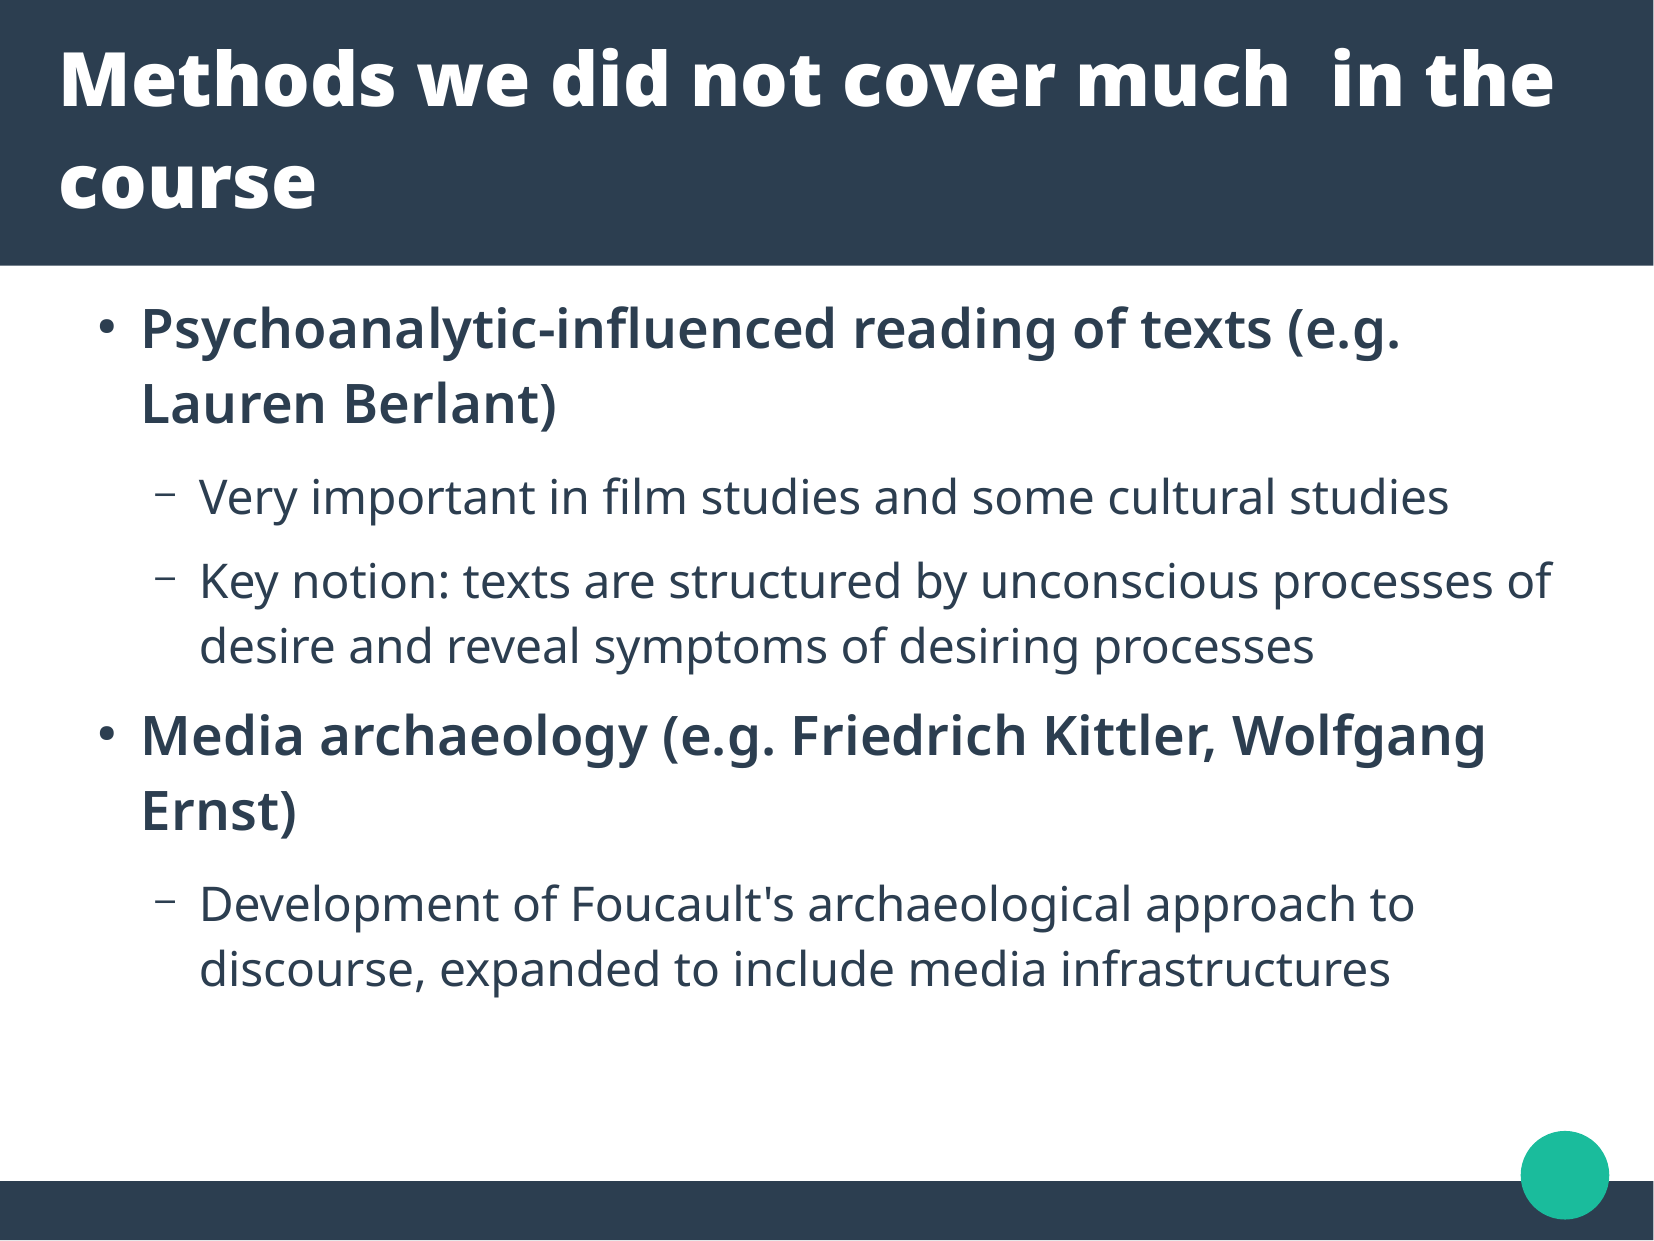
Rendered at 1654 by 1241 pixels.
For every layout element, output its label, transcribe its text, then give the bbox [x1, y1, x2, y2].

list Psychoanalytic-influenced reading of texts (e.g. Lauren Berlant) Very important in film studies and some cultural studies Key notion: texts are structured by unconscious processes of desire and reveal symptoms of desiring processes Media archaeology (e.g. Friedrich Kittler, Wolfgang Ernst) Development of Foucault's archaeological approach to discourse, expanded to include media infrastructures [82, 290, 1571, 1010]
title Methods we did not cover much in the course [59, 40, 1595, 216]
